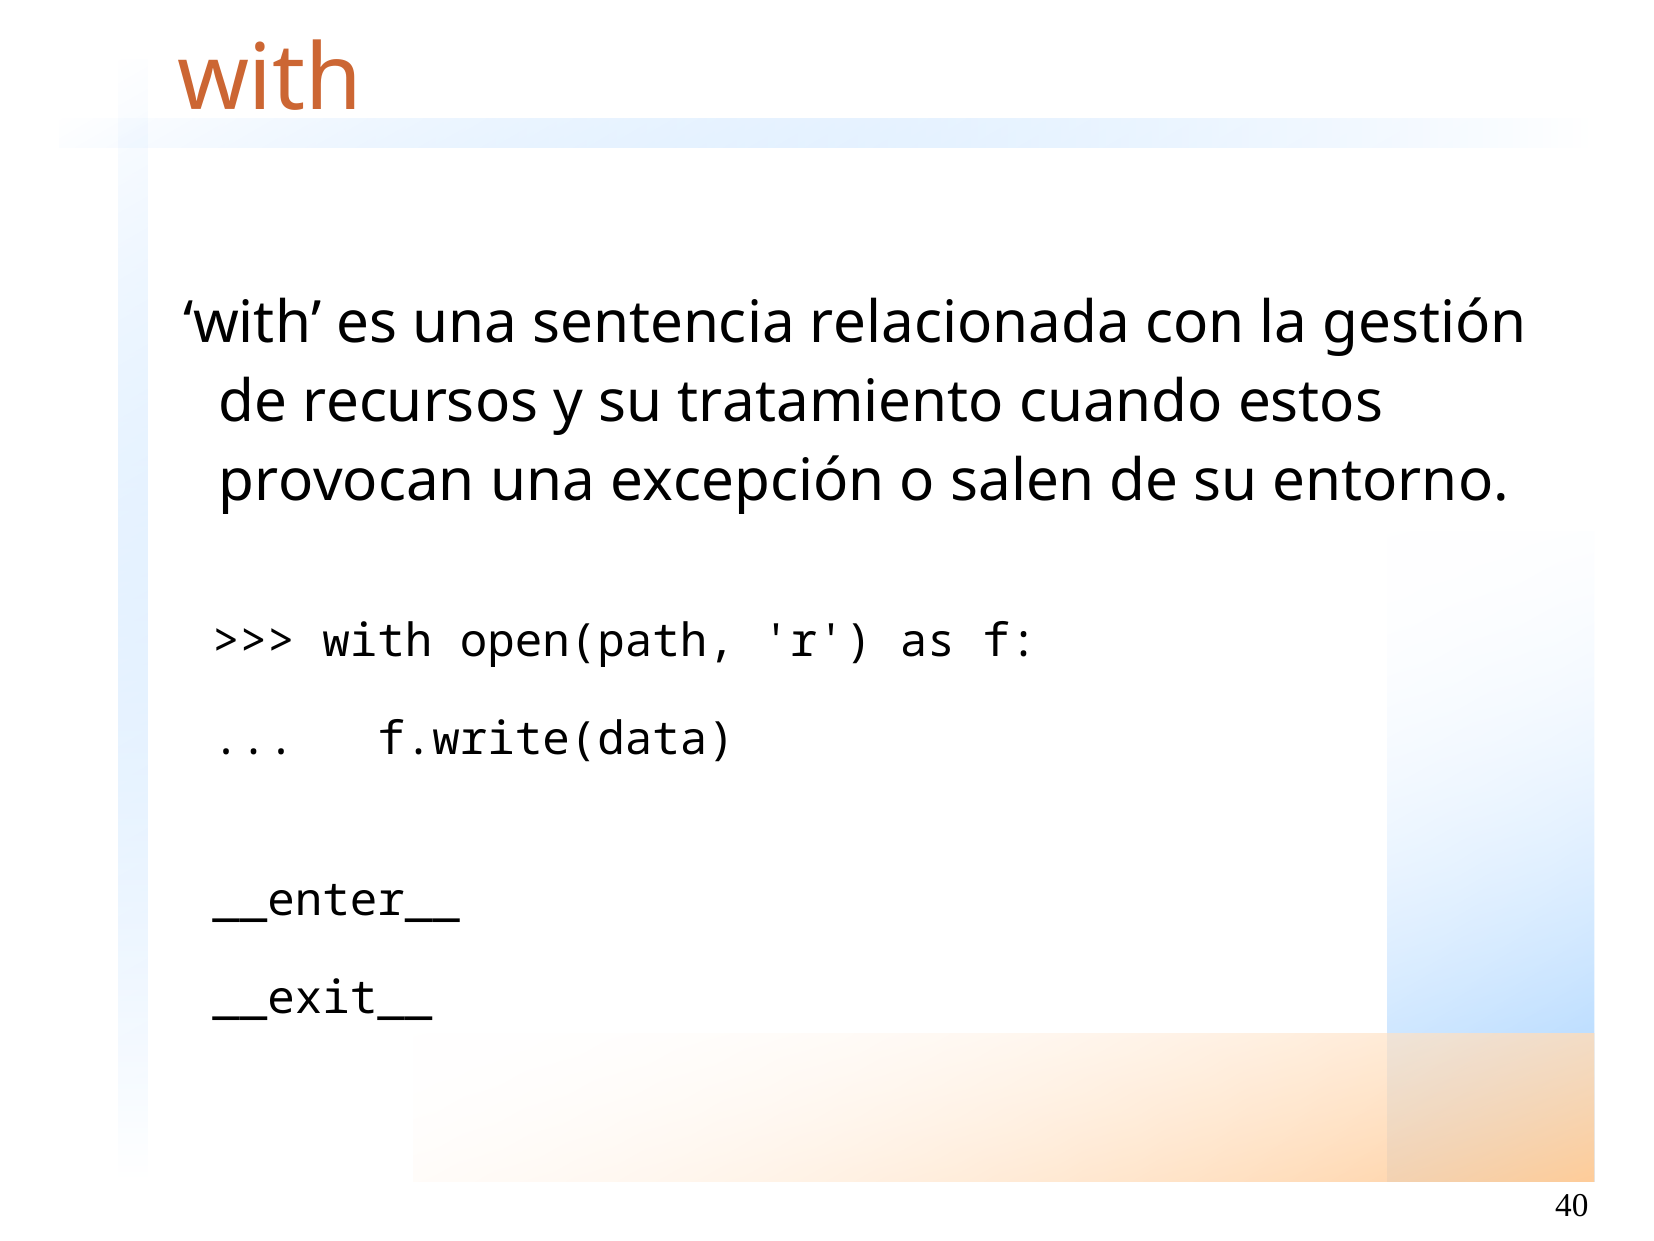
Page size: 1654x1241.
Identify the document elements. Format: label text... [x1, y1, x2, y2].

title with [177, 0, 1595, 147]
text_box >>> with open(path, 'r') as f: ... f.write(data) [177, 607, 1152, 834]
text_box __enter__ __exit__ [177, 866, 1152, 1093]
text_box ‘with’ es una sentencia relacionada con la gestión de recursos y su tratamiento cuando estos provocan una excepción o salen de su entorno. [147, 147, 1595, 650]
